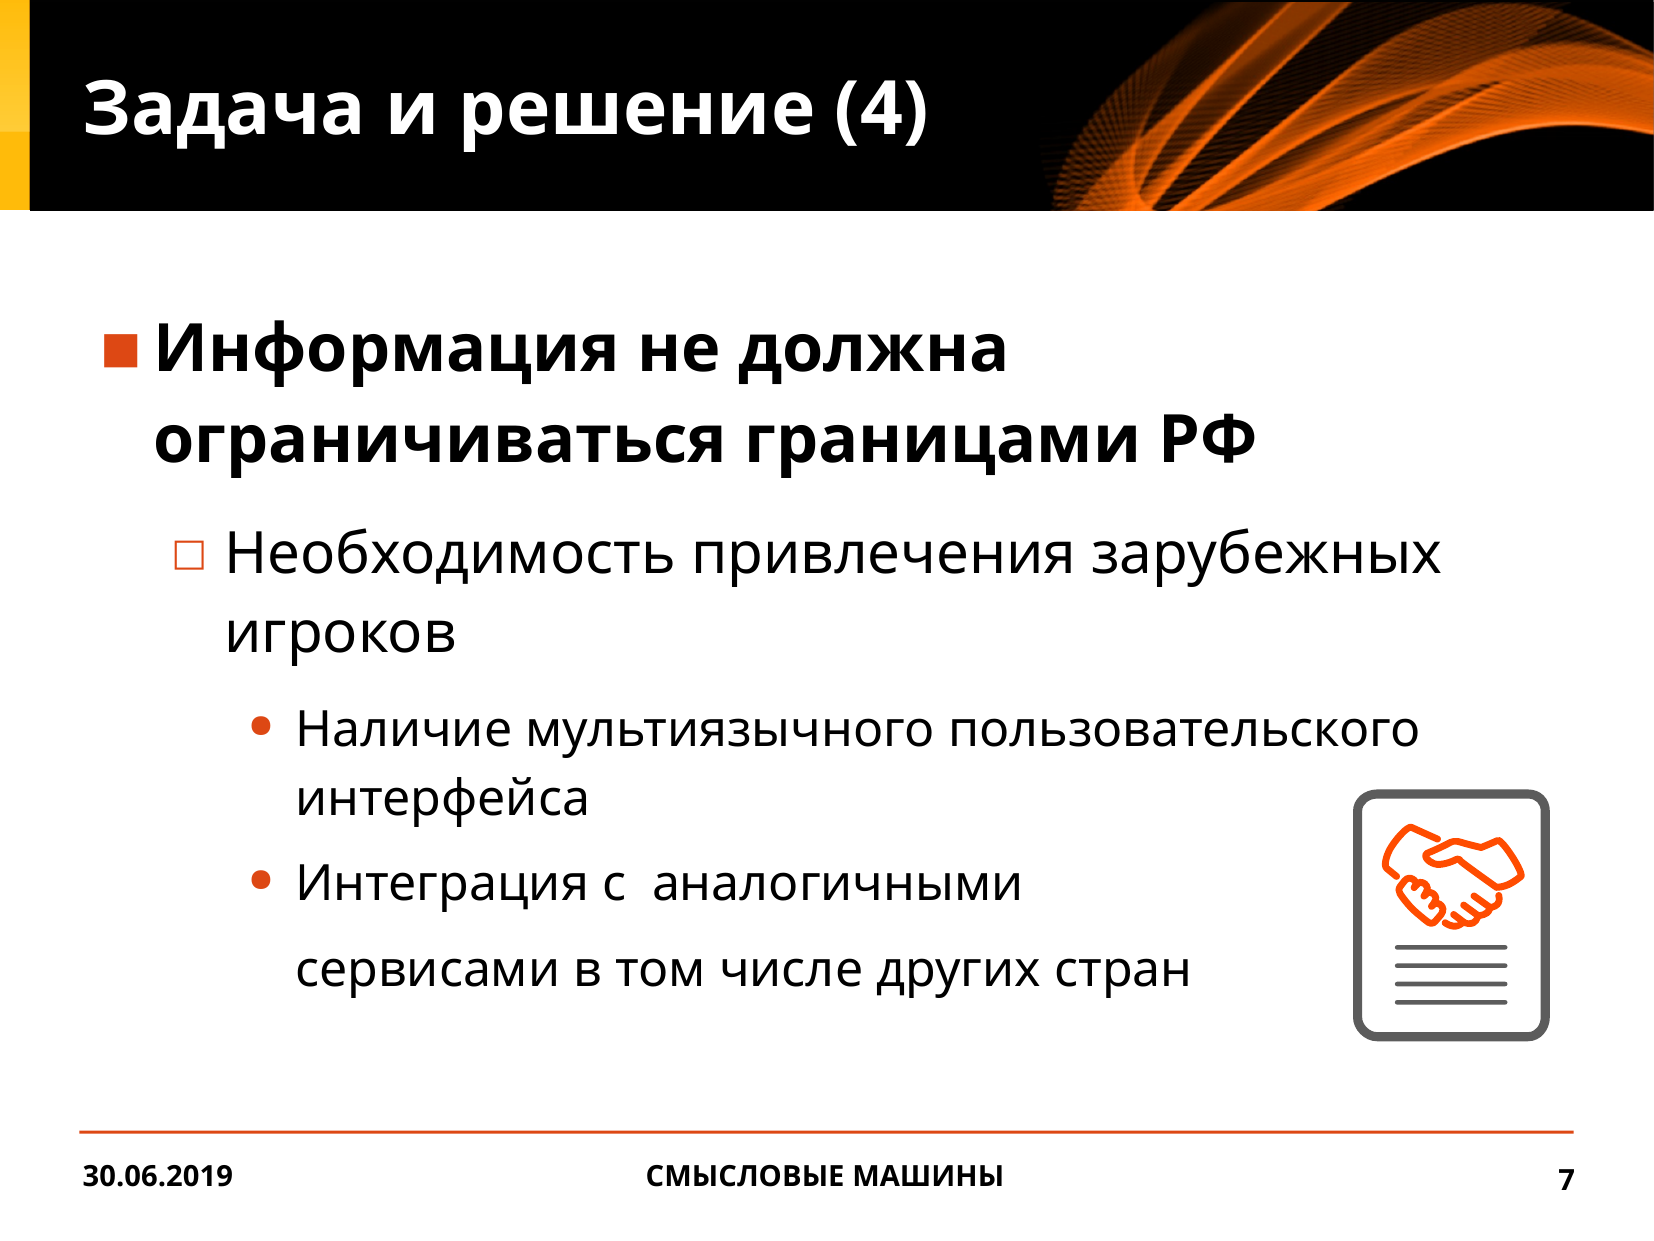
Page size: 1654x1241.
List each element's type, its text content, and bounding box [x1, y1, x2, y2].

title Задача и решение (4) [82, 1, 1576, 209]
picture [0, 0, 1654, 211]
picture [1299, 767, 1595, 1063]
list Информация не должна ограничиваться границами РФ Необходимость привлечения зарубежных игроков Наличие мультиязычного пользовательского интерфейса Интеграция с аналогичными сервисами в том числе других стран [82, 300, 1576, 1111]
